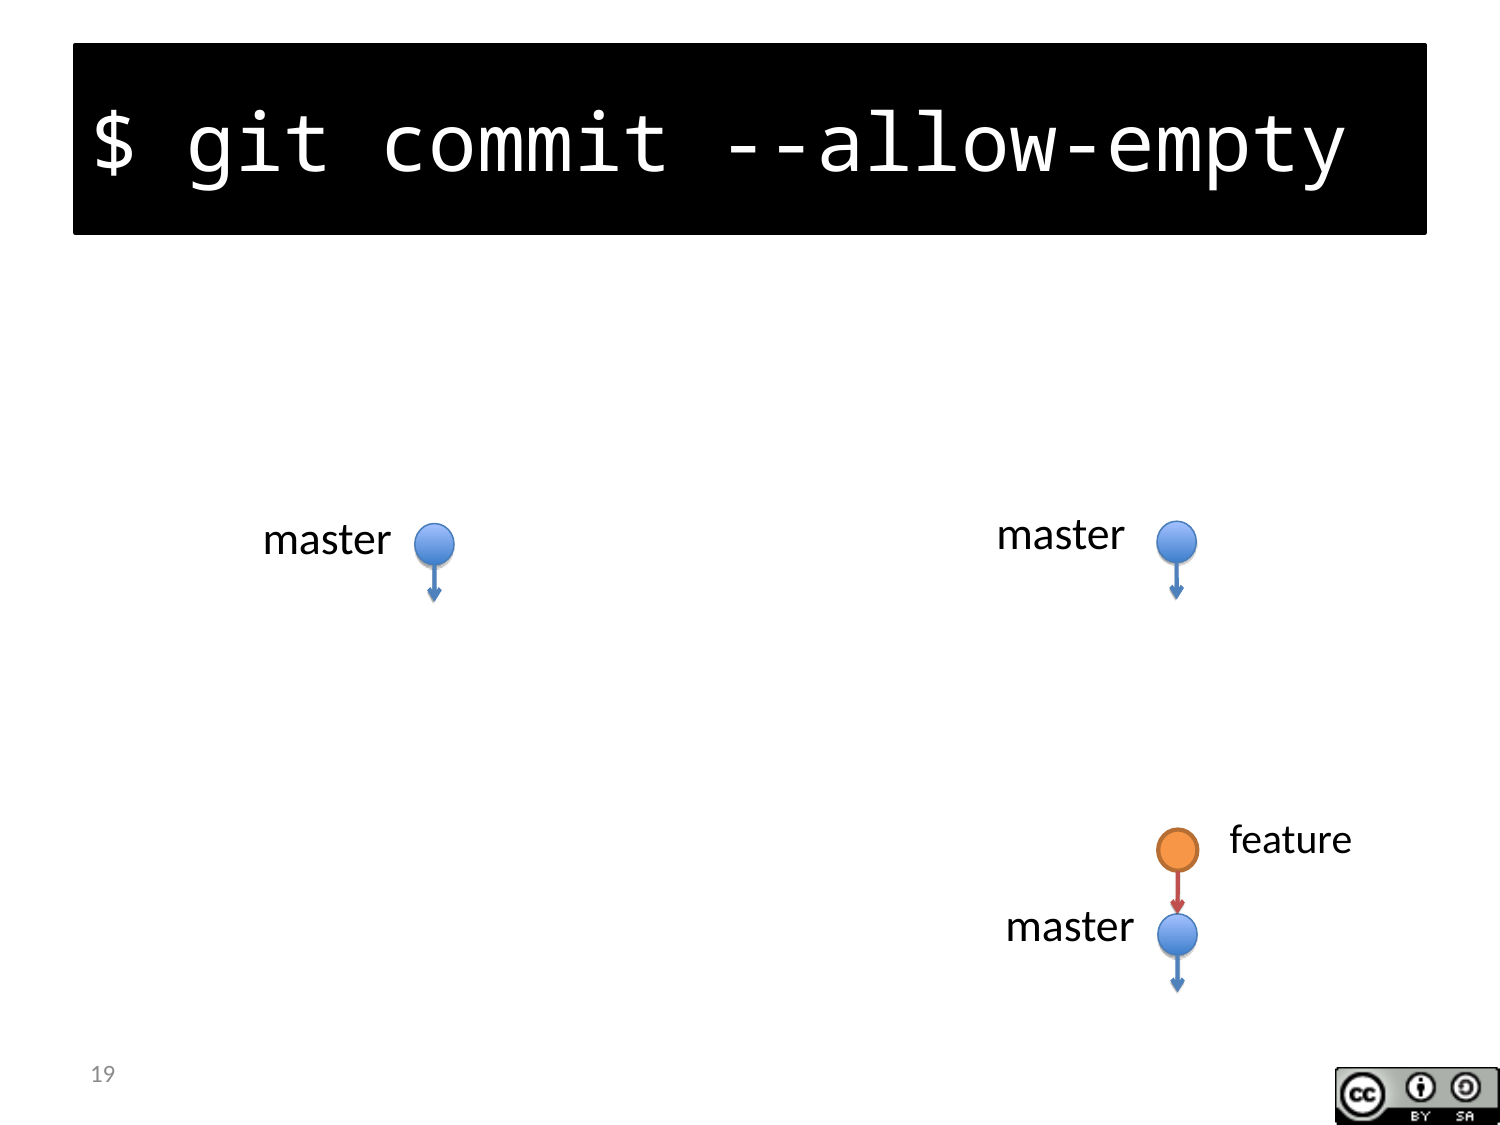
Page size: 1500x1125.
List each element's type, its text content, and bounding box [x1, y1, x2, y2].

title $ git commit --allow-empty [75, 45, 1425, 233]
text_box feature [1194, 804, 1387, 870]
picture [1335, 1067, 1500, 1125]
text_box [1158, 829, 1194, 871]
text_box master [965, 496, 1158, 566]
text_box [1167, 914, 1198, 955]
slide_number <number> [75, 1042, 425, 1103]
text_box master [231, 501, 424, 572]
text_box [414, 523, 455, 565]
text_box master [974, 887, 1167, 958]
text_box [1158, 521, 1197, 563]
